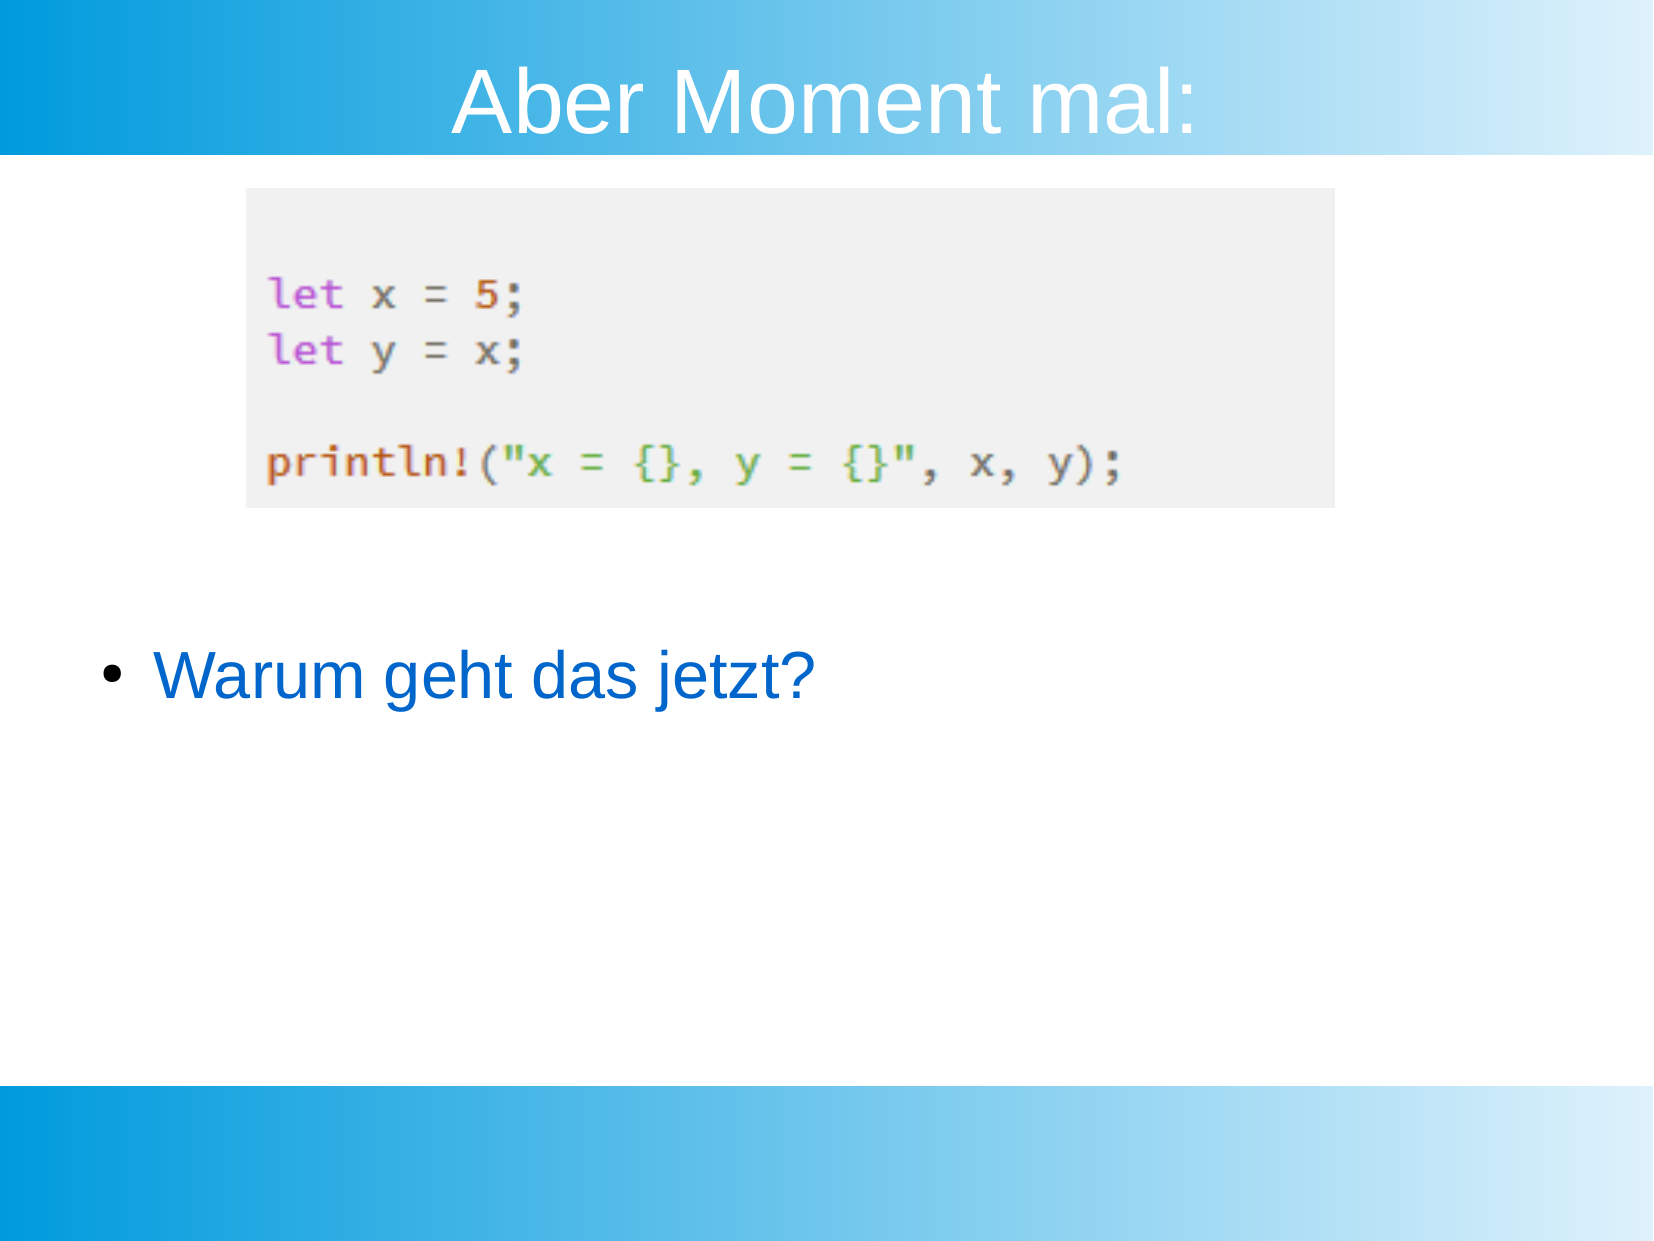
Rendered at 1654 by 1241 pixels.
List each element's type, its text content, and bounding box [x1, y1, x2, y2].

title Aber Moment mal: [82, 49, 1571, 155]
list Warum geht das jetzt? [82, 637, 1571, 1010]
picture [241, 188, 1335, 508]
